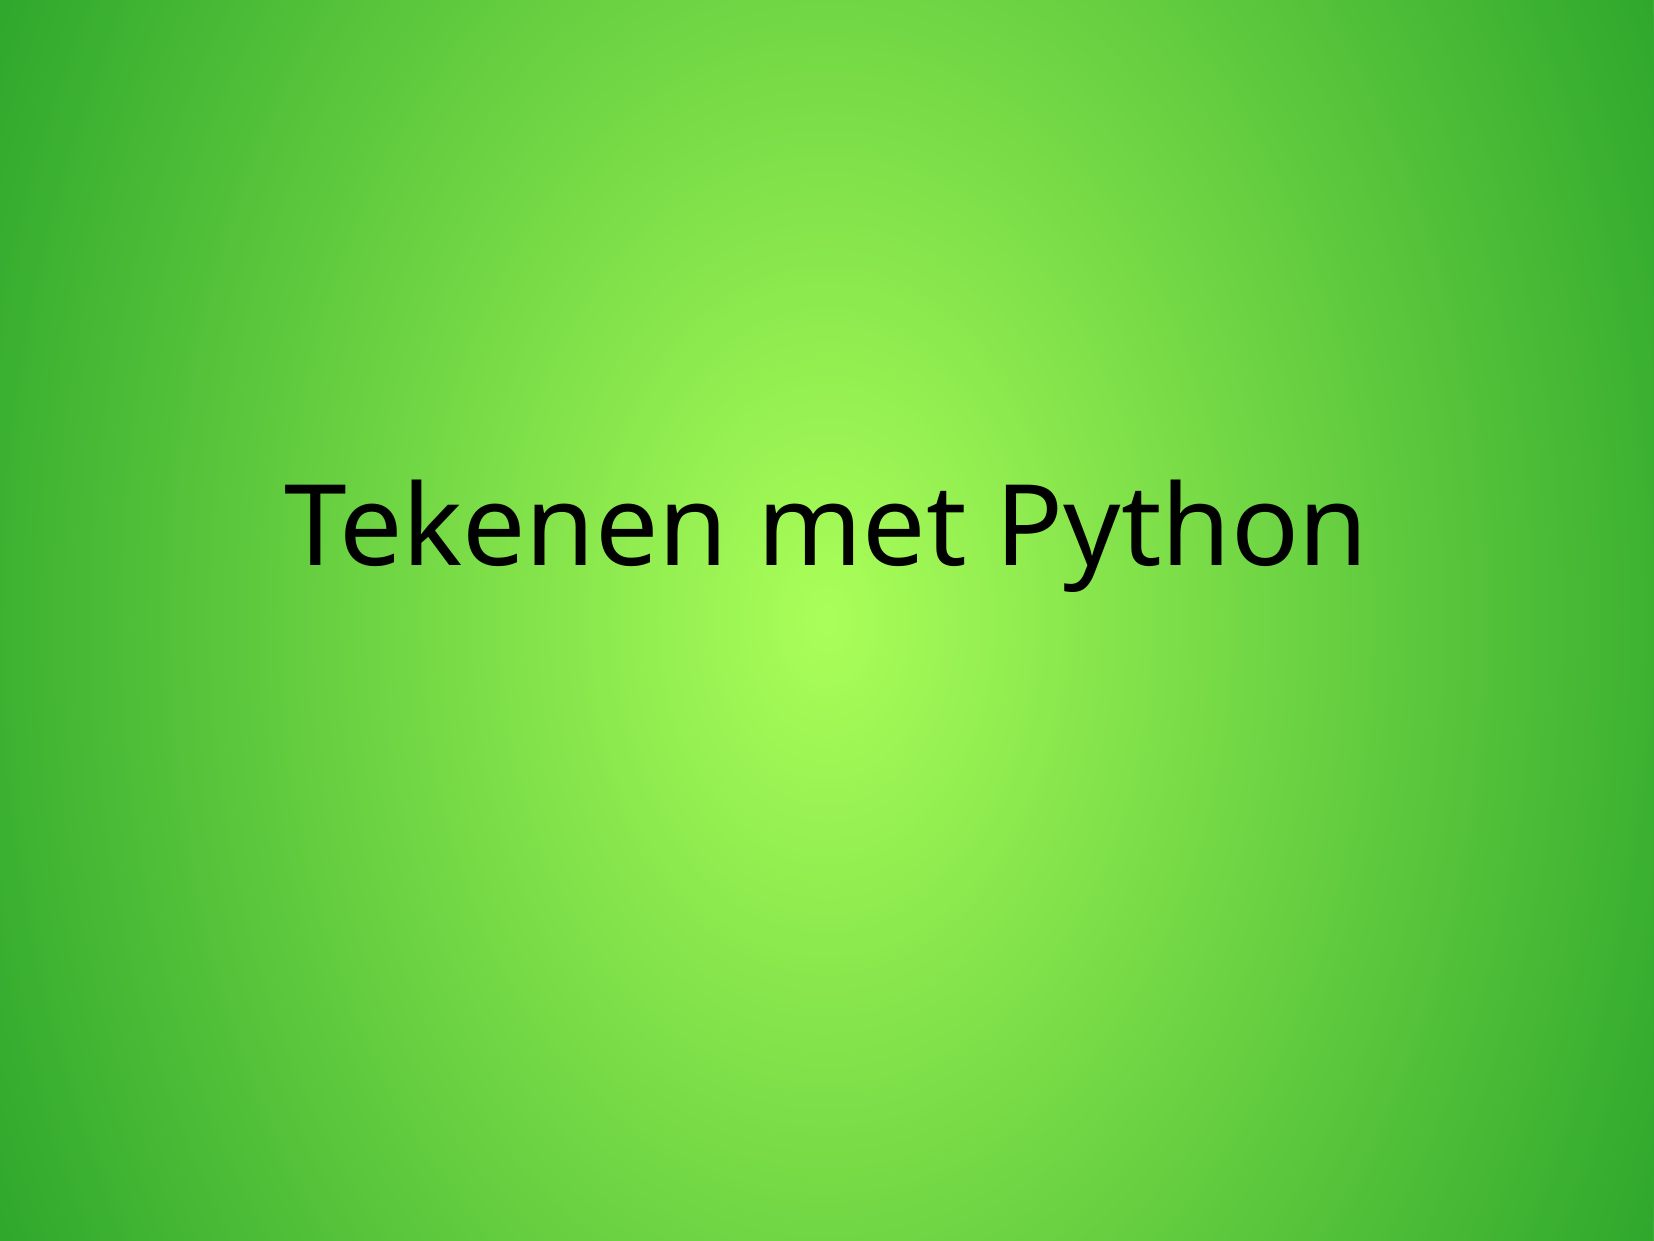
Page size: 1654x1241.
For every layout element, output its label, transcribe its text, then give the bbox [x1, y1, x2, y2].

subtitle Tekenen met Python [82, 47, 1571, 997]
